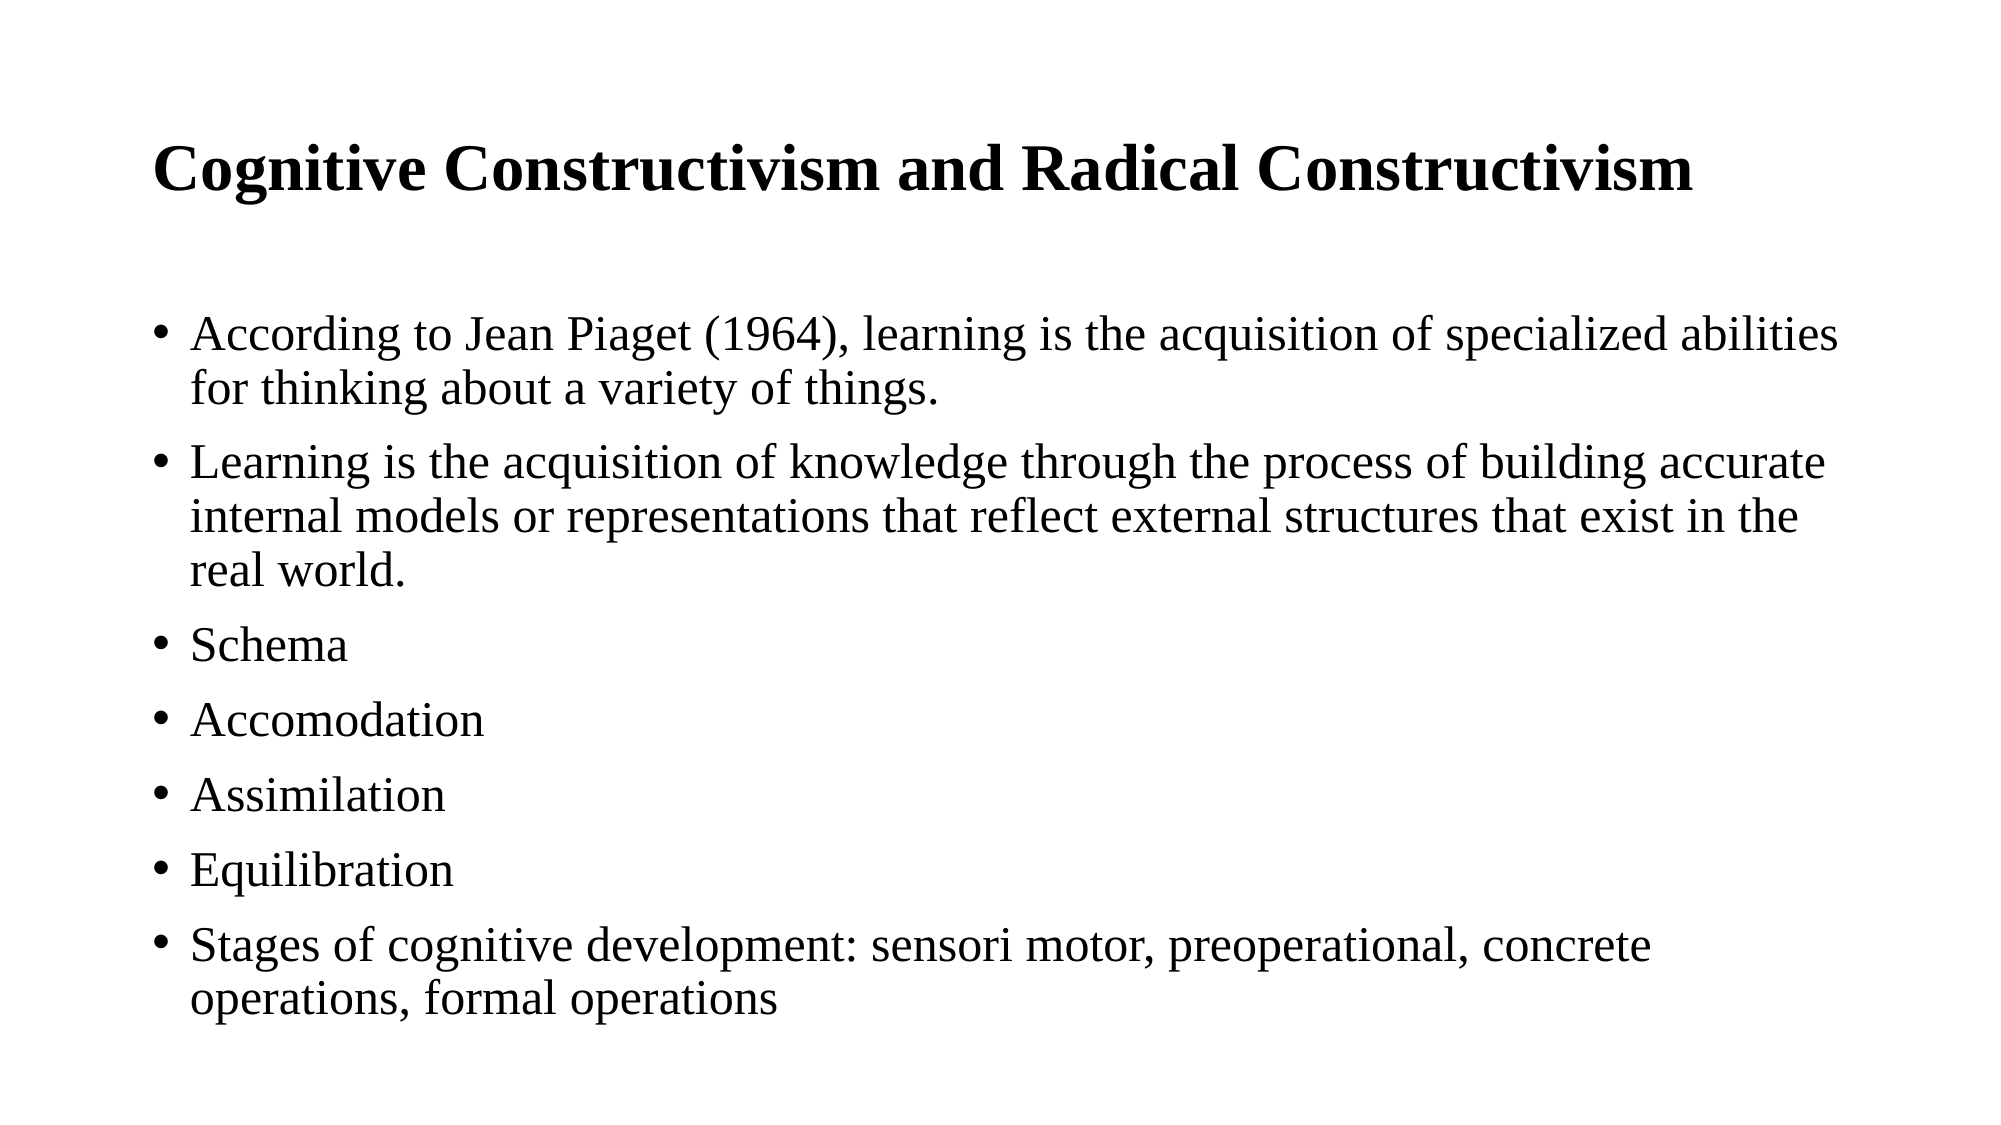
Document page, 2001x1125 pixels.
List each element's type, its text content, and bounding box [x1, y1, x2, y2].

title Cognitive Constructivism and Radical Constructivism [137, 59, 1863, 278]
list According to Jean Piaget (1964), learning is the acquisition of specialized abilities for thinking about a variety of things. Learning is the acquisition of knowledge through the process of building accurate internal models or representations that reflect external structures that exist in the real world. Schema Accomodation Assimilation Equilibration Stages of cognitive development: sensori motor, preoperational, concrete operations, formal operations [137, 299, 1863, 1014]
